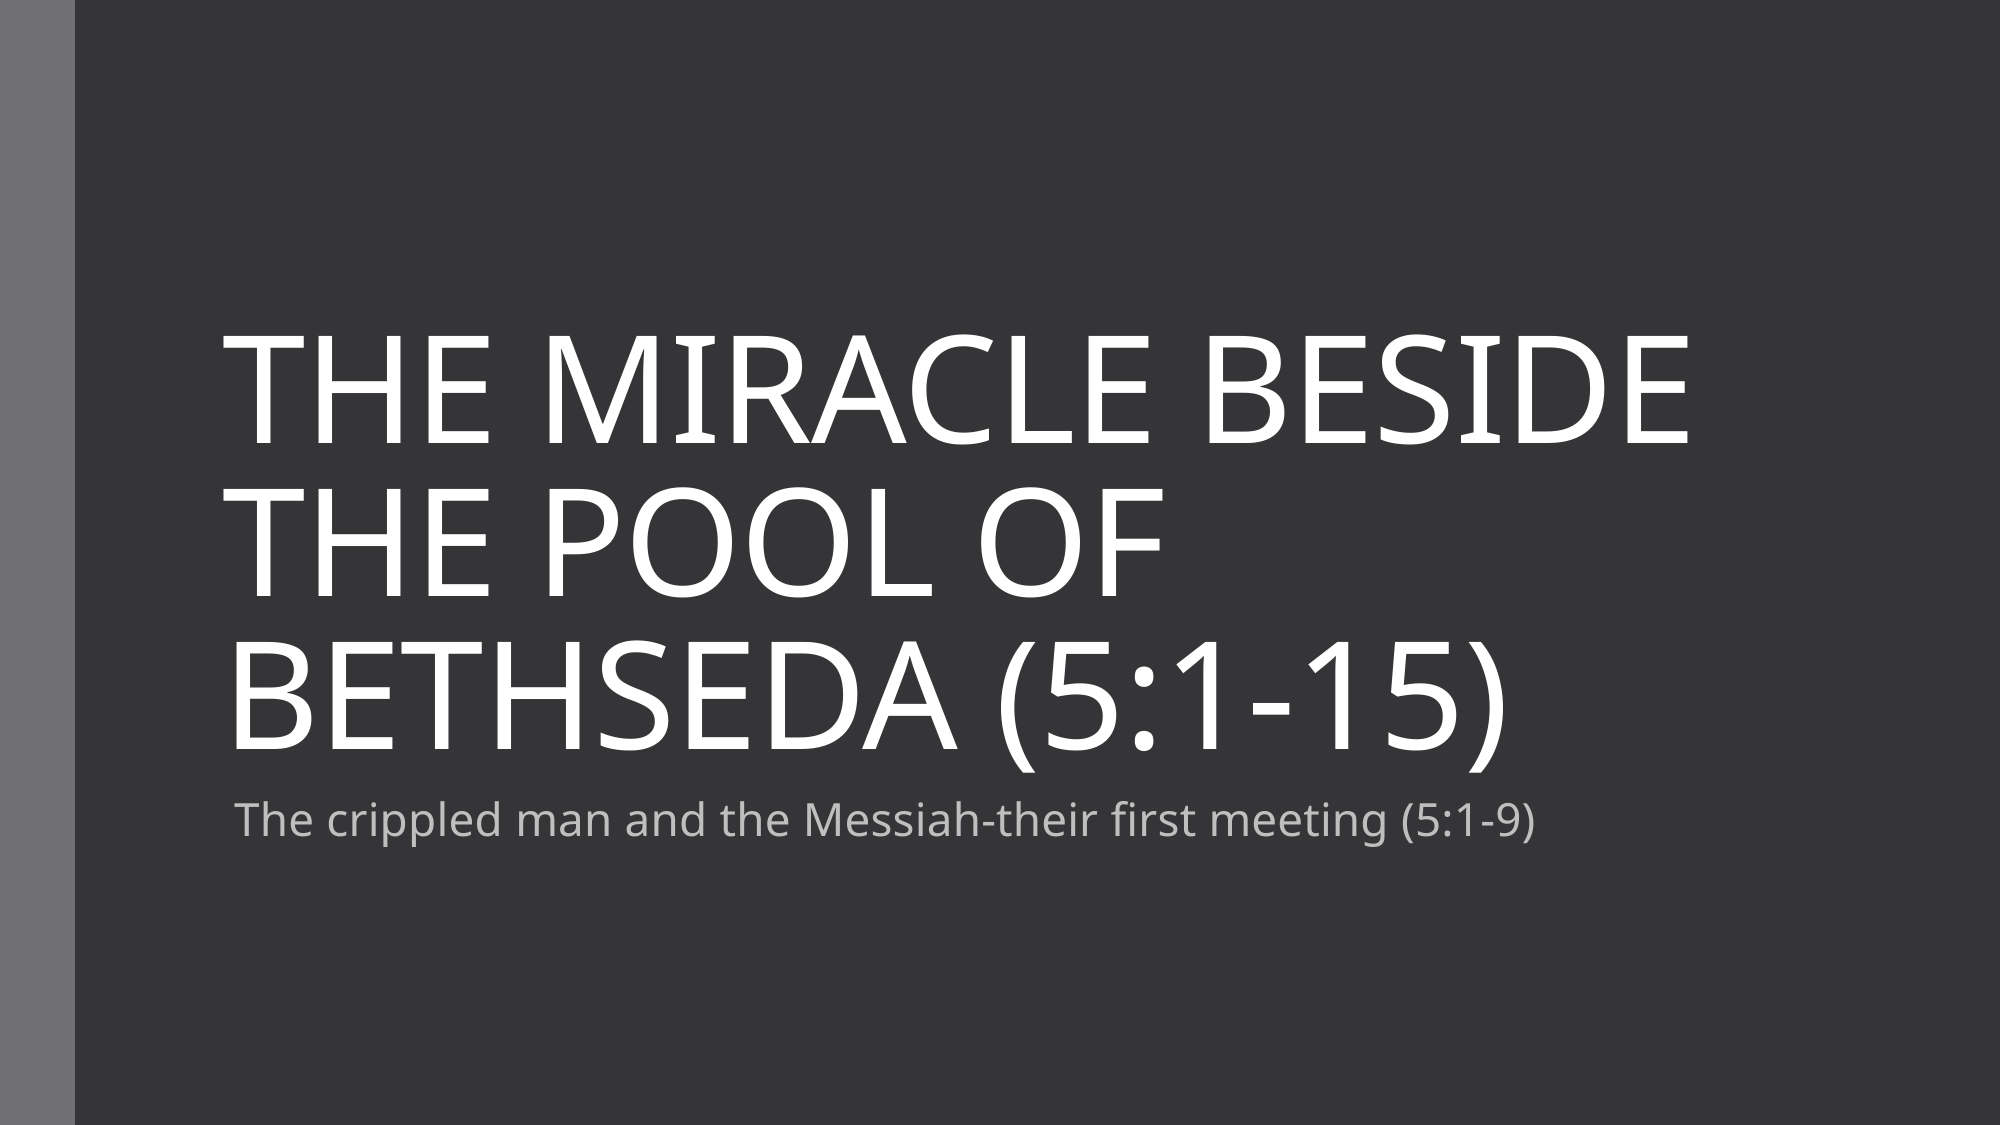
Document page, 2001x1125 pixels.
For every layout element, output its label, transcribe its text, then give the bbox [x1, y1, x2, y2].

subtitle The crippled man and the Messiah-their first meeting (5:1-9) [206, 787, 1752, 1066]
title THE MIRACLE BESIDE THE POOL OF BETHSEDA (5:1-15) [206, 124, 1752, 787]
